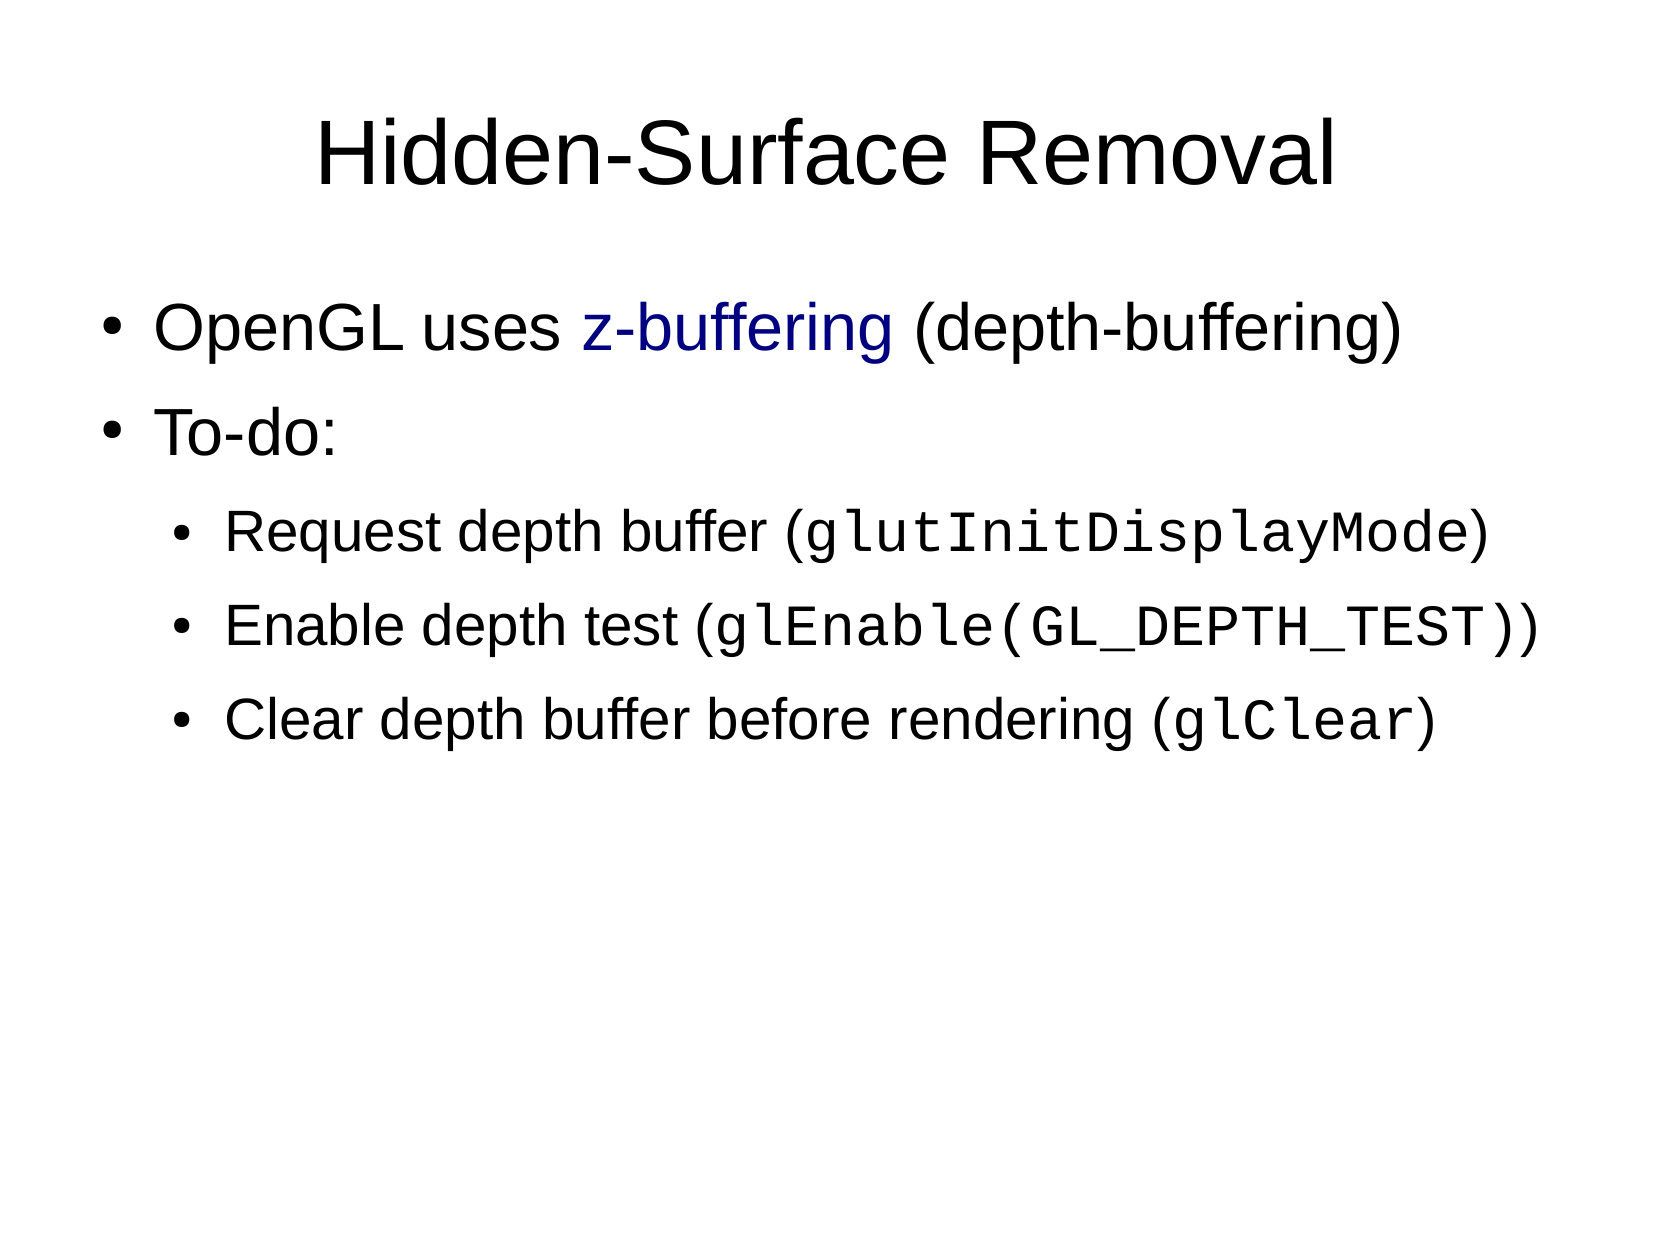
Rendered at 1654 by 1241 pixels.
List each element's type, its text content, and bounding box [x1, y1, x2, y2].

title Hidden-Surface Removal [82, 56, 1571, 250]
list OpenGL uses z-buffering (depth-buffering) To-do: Request depth buffer (glutInitDisplayMode) Enable depth test (glEnable(GL_DEPTH_TEST)) Clear depth buffer before rendering (glClear) [82, 290, 1571, 1109]
